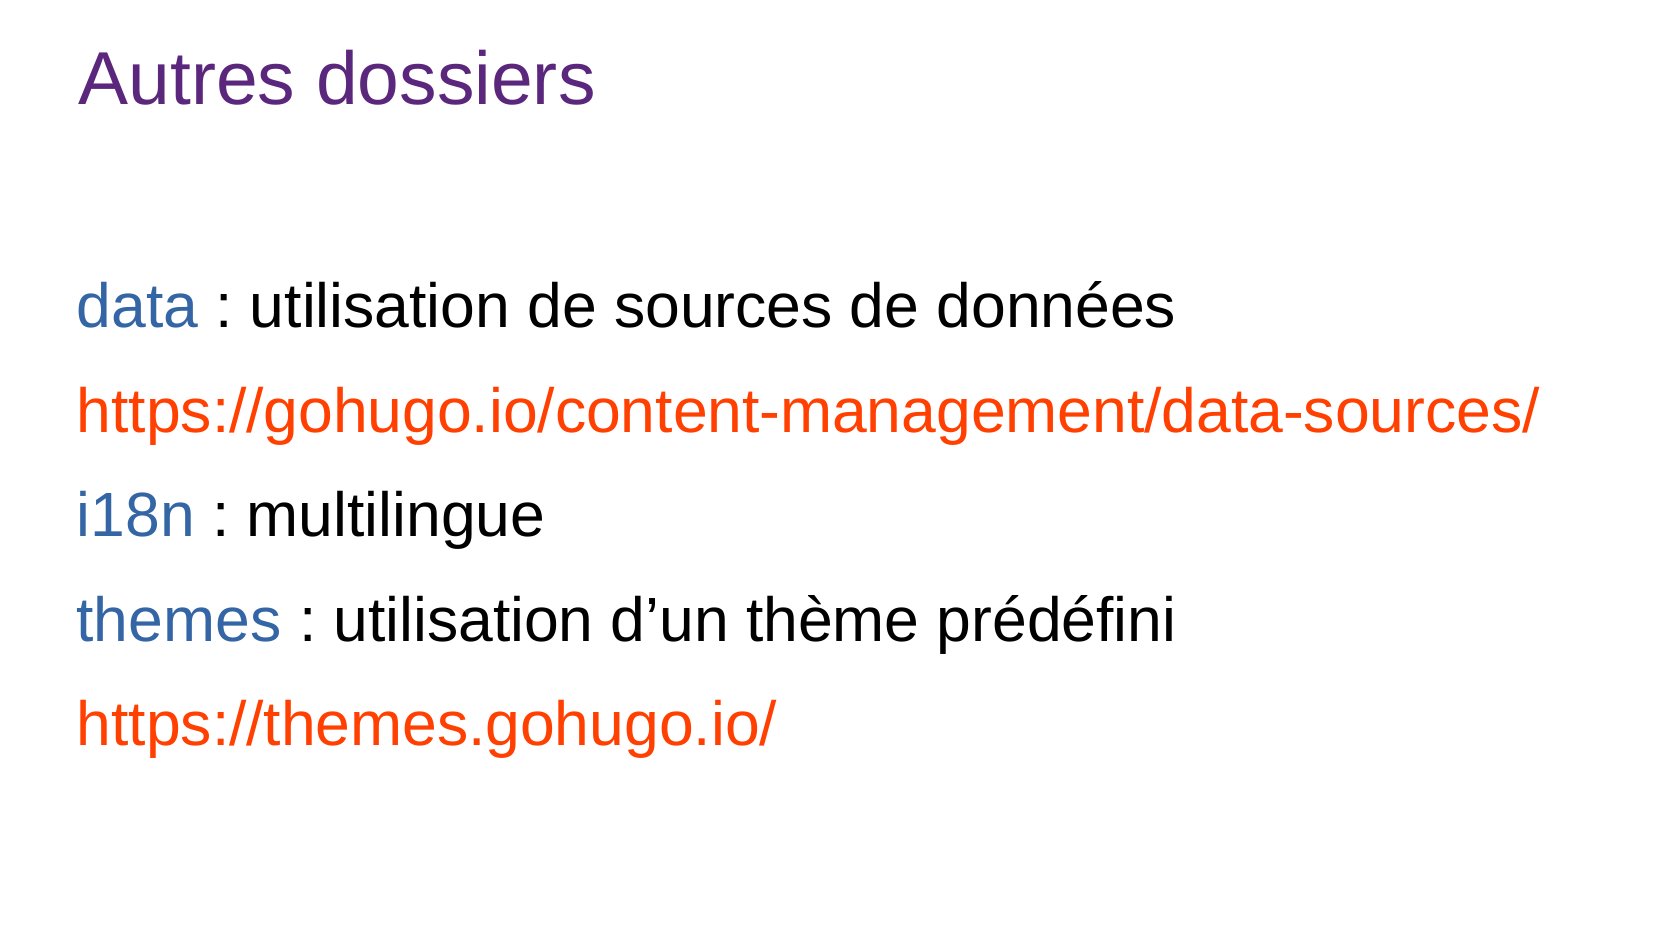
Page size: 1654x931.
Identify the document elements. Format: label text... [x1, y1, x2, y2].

title Autres dossiers [78, 36, 1556, 148]
text_box data : utilisation de sources de données https://gohugo.io/content-management/data-sources/ i18n : multilingue themes : utilisation d’un thème prédéfini https://themes.gohugo.io/ [76, 236, 1565, 861]
